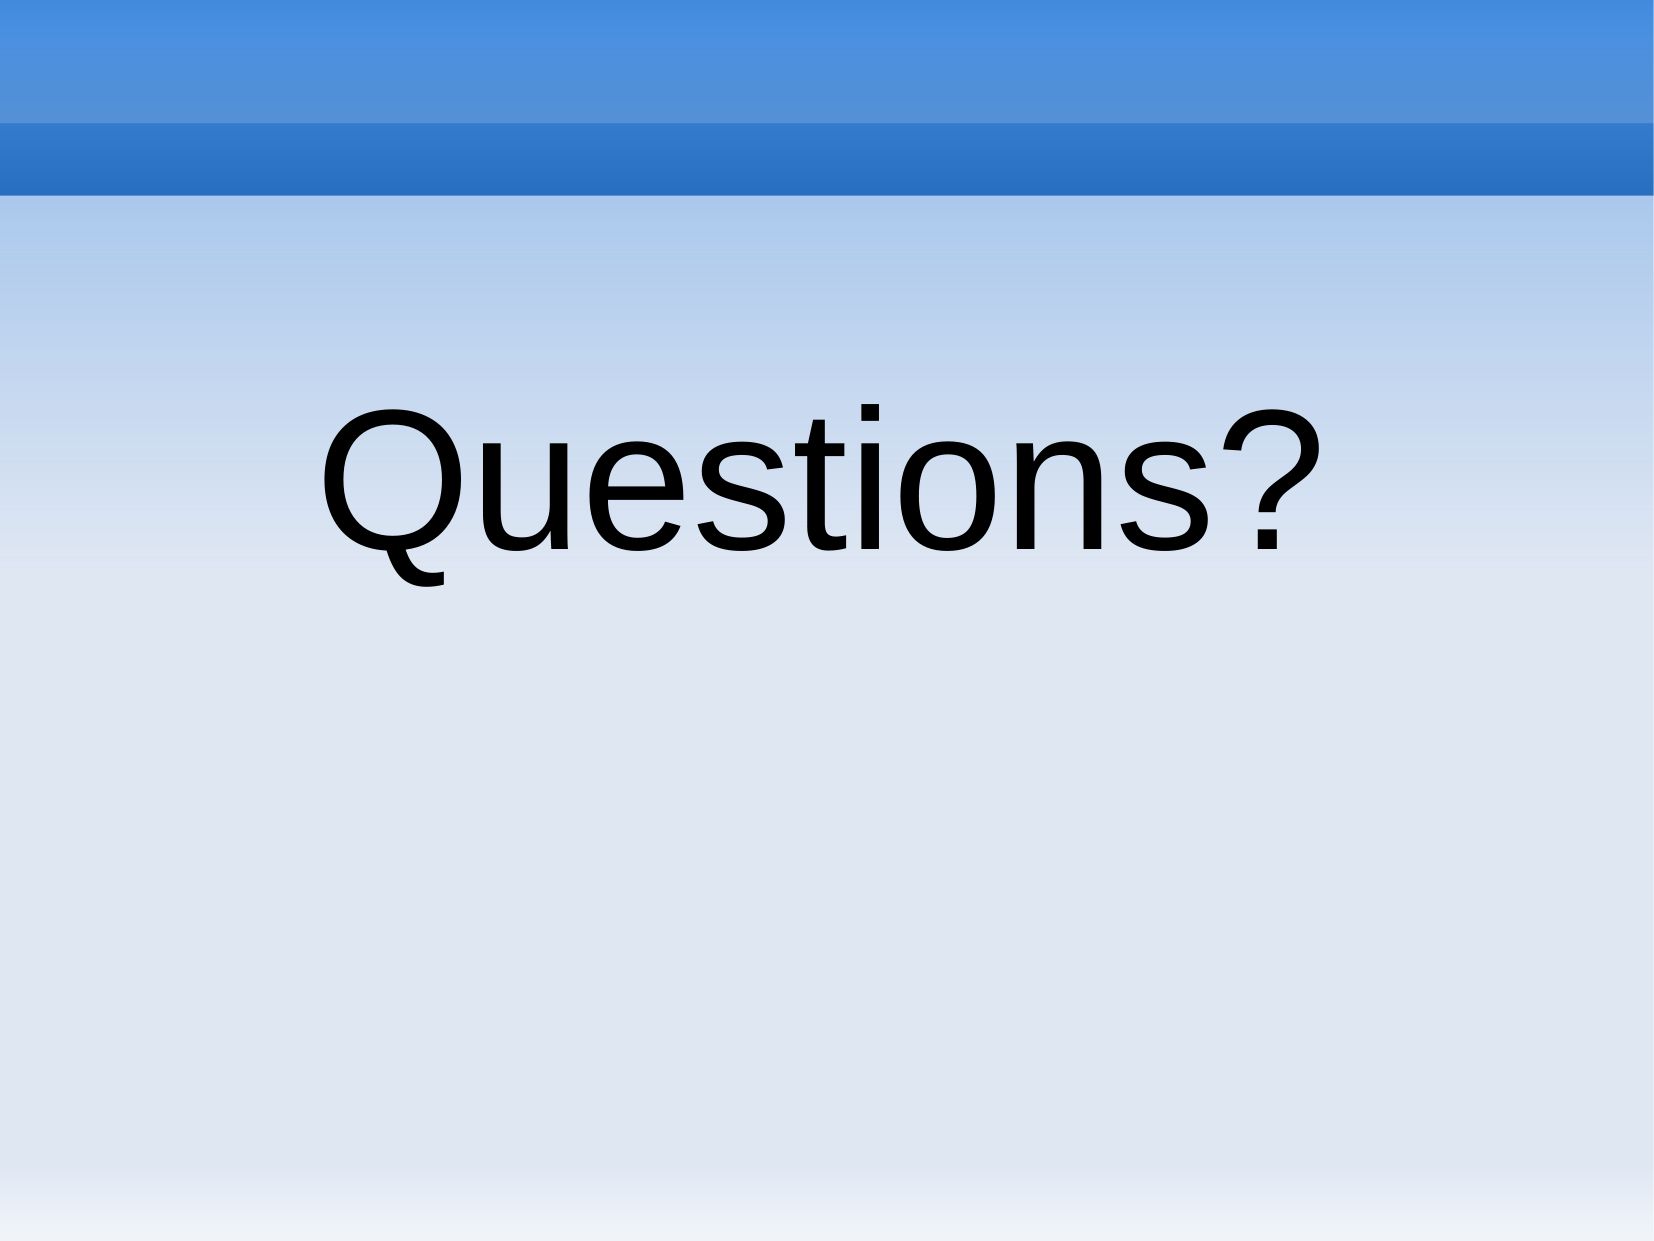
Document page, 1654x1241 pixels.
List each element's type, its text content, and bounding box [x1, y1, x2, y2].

subtitle Questions? [76, 7, 1565, 1102]
picture [0, 0, 1654, 1241]
